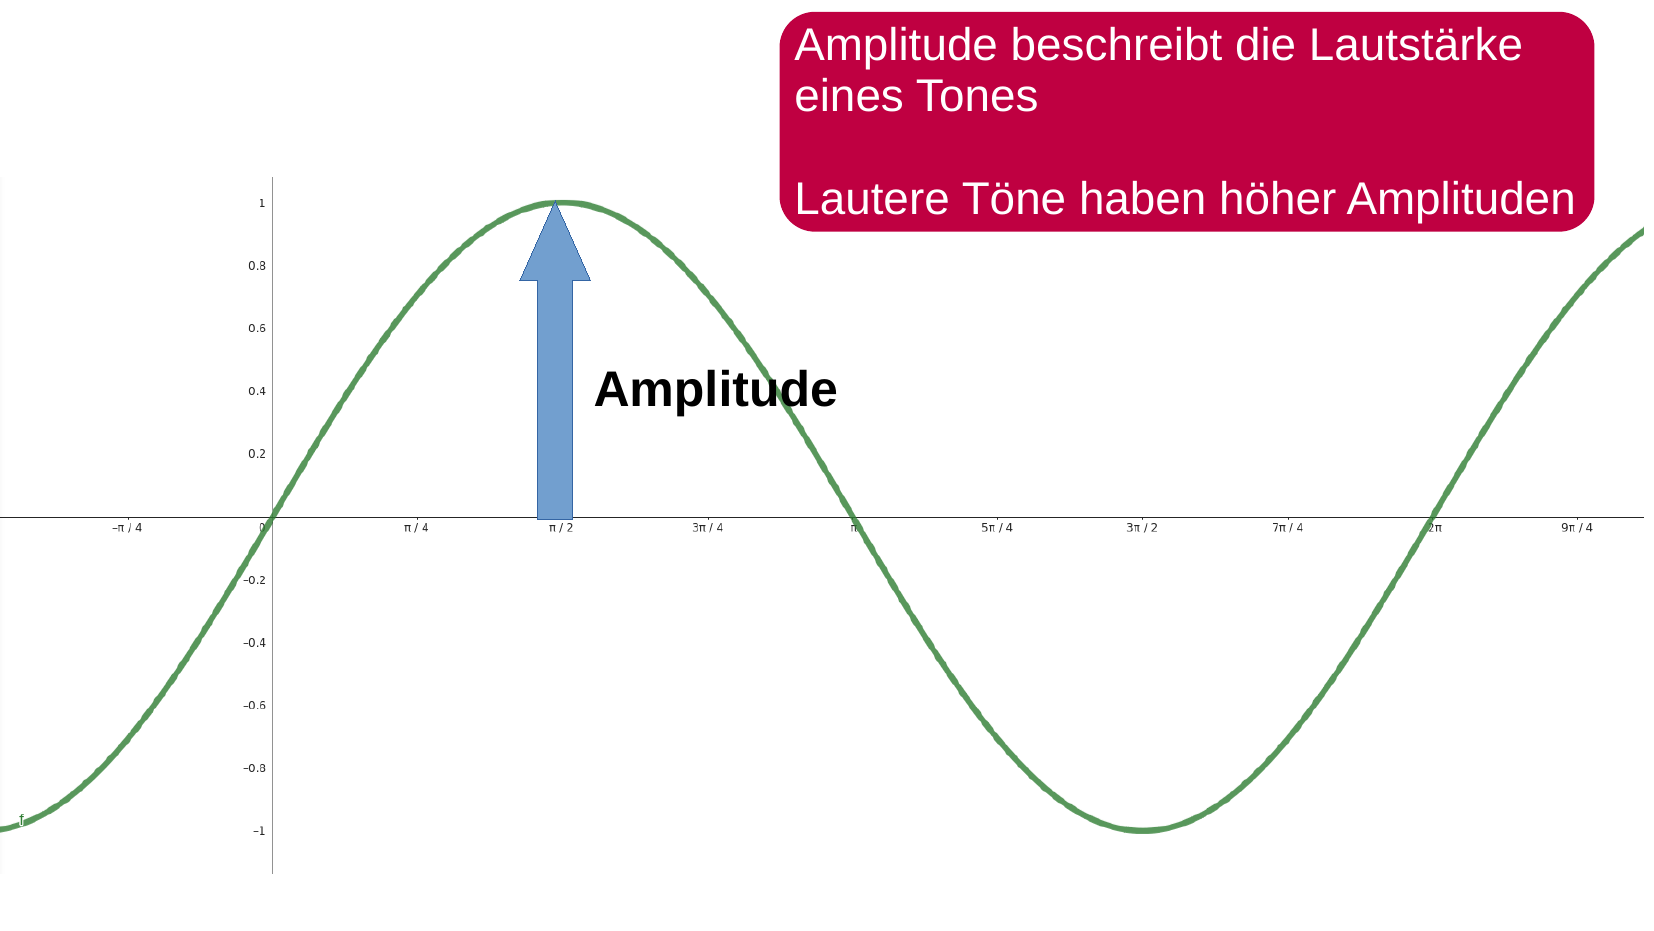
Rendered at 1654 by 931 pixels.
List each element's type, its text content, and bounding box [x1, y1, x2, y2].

picture [0, 177, 1644, 875]
text_box Amplitude [578, 354, 863, 425]
text_box [519, 200, 591, 520]
text_box Amplitude beschreibt die Lautstärke eines Tones Lautere Töne haben höher Amplituden [779, 11, 1595, 232]
